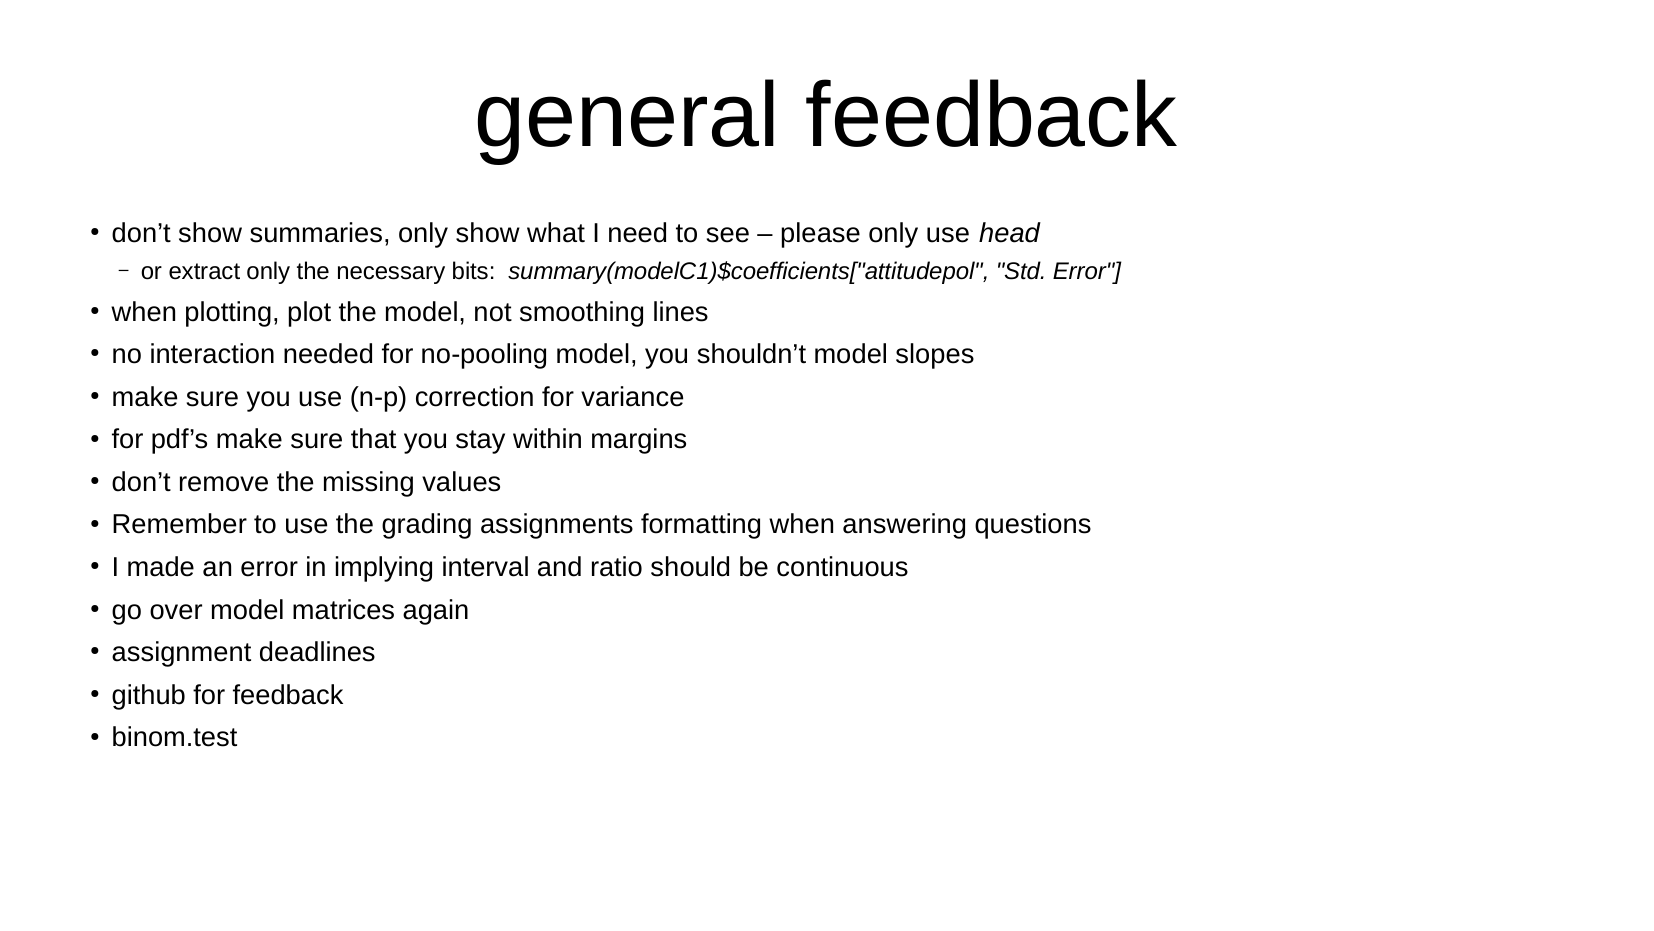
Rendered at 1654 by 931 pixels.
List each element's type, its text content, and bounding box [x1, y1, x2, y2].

title general feedback [82, 37, 1571, 193]
list don’t show summaries, only show what I need to see – please only use head or extract only the necessary bits: summary(modelC1)$coefficients["attitudepol", "Std. Error"] when plotting, plot the model, not smoothing lines no interaction needed for no-pooling model, you shouldn’t model slopes make sure you use (n-p) correction for variance for pdf’s make sure that you stay within margins don’t remove the missing values Remember to use the grading assignments formatting when answering questions I made an error in implying interval and ratio should be continuous go over model matrices again assignment deadlines github for feedback binom.test [82, 217, 1571, 758]
